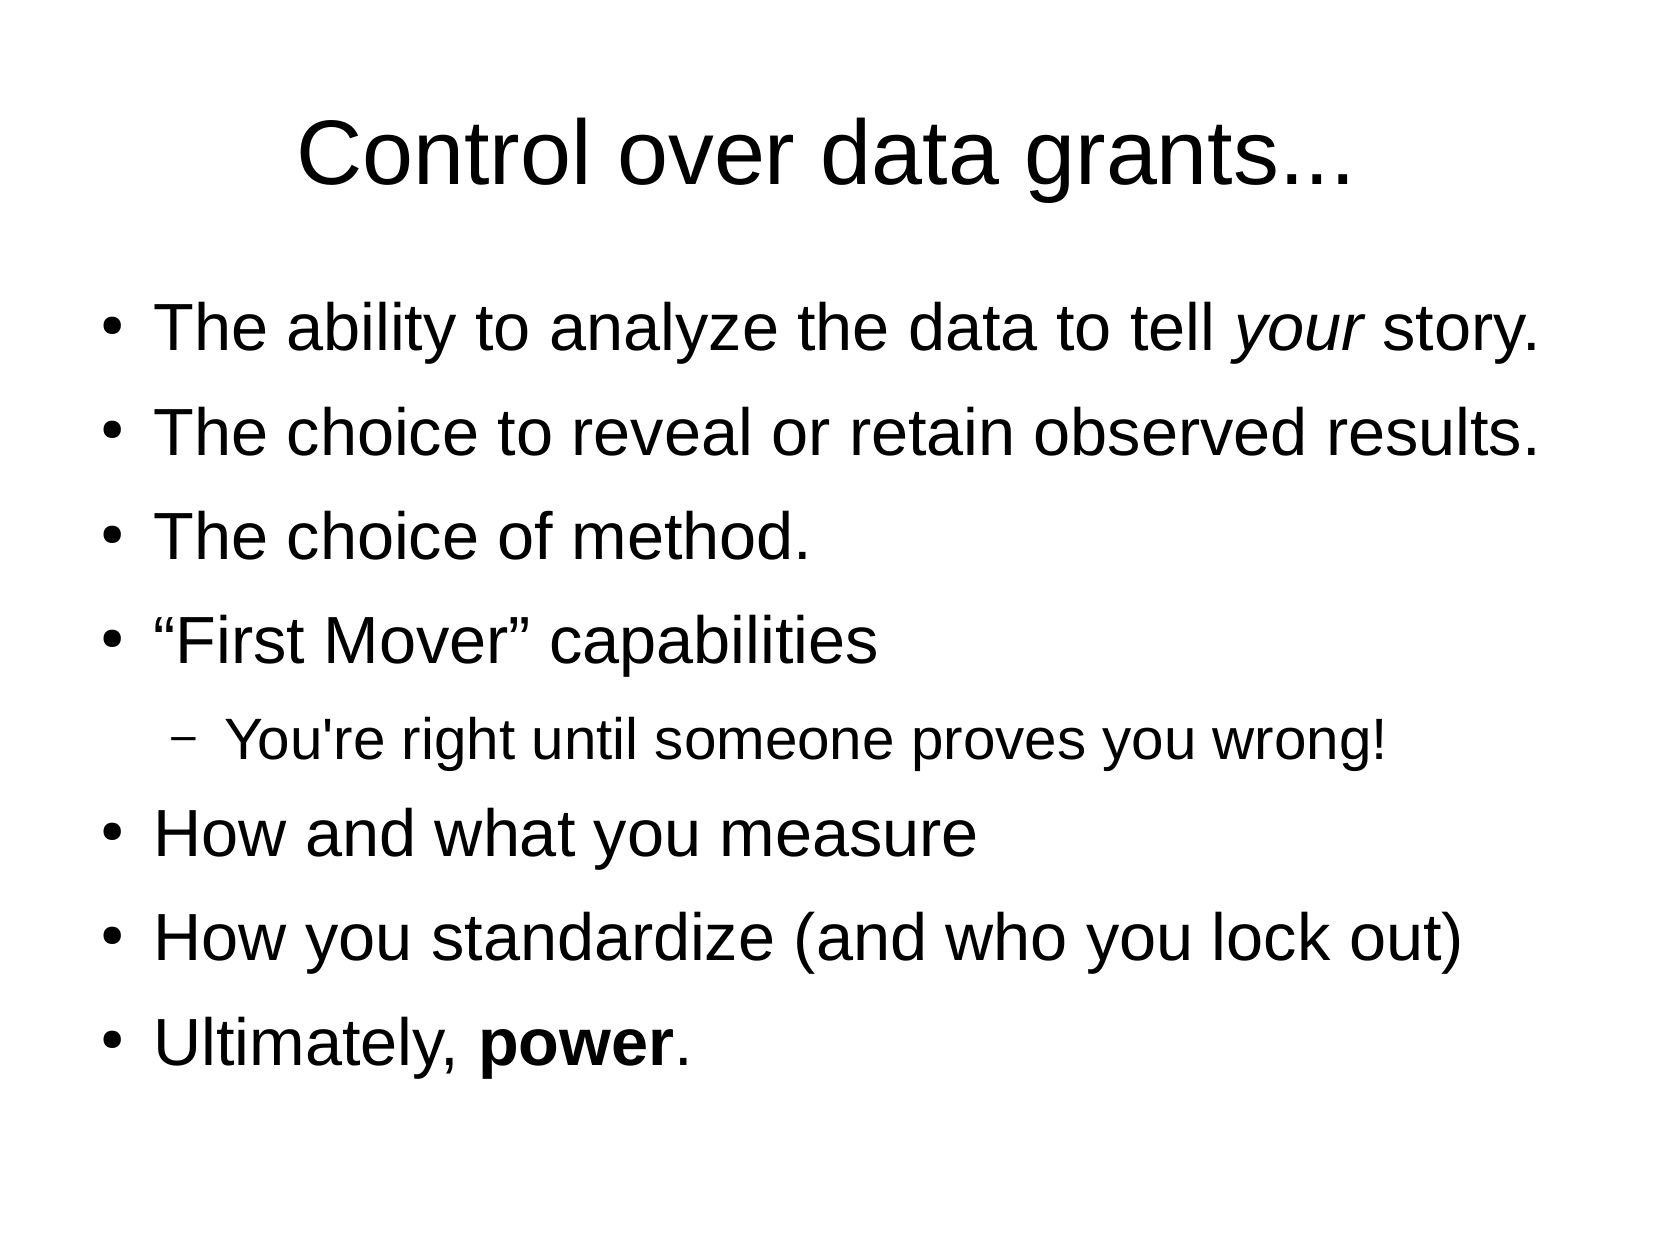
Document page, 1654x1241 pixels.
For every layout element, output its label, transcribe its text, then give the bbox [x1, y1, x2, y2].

list The ability to analyze the data to tell your story. The choice to reveal or retain observed results. The choice of method. “First Mover” capabilities You're right until someone proves you wrong! How and what you measure How you standardize (and who you lock out) Ultimately, power. [82, 290, 1571, 1141]
title Control over data grants... [82, 49, 1571, 257]
